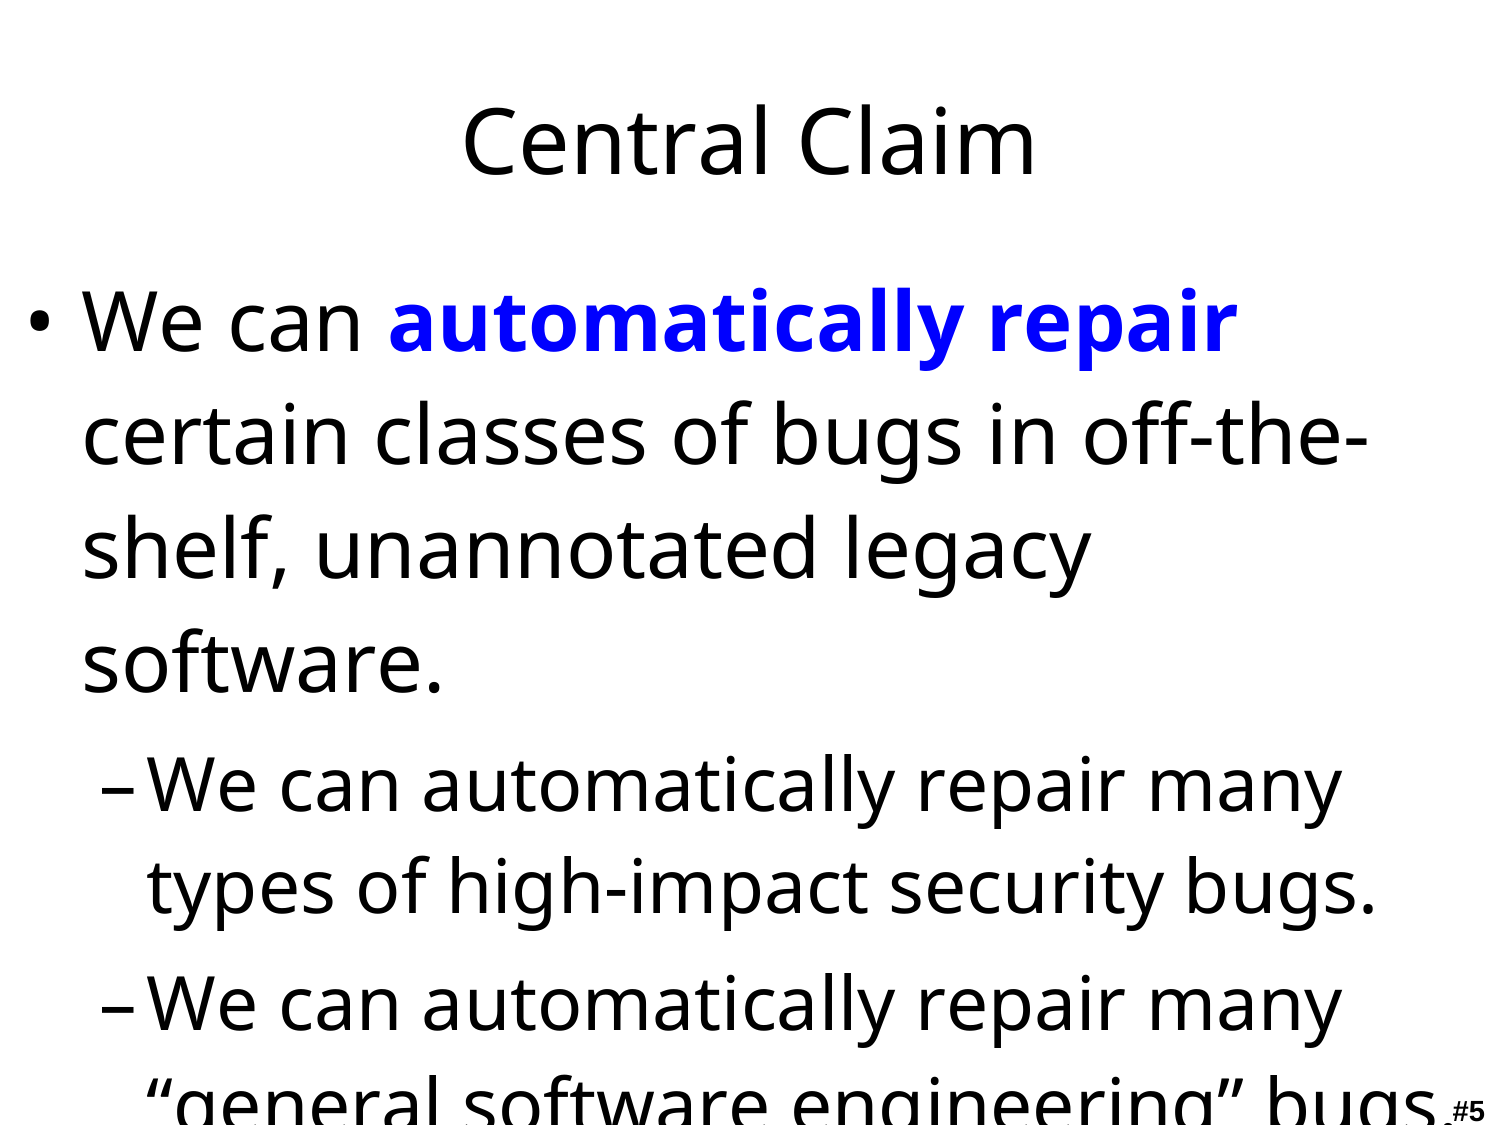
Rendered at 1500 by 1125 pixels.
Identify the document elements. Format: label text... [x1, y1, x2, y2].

title Central Claim [24, 45, 1476, 233]
list We can automatically repair certain classes of bugs in off-the-shelf, unannotated legacy software. We can automatically repair many types of high-impact security bugs. We can automatically repair many “general software engineering” bugs. [24, 262, 1476, 1101]
